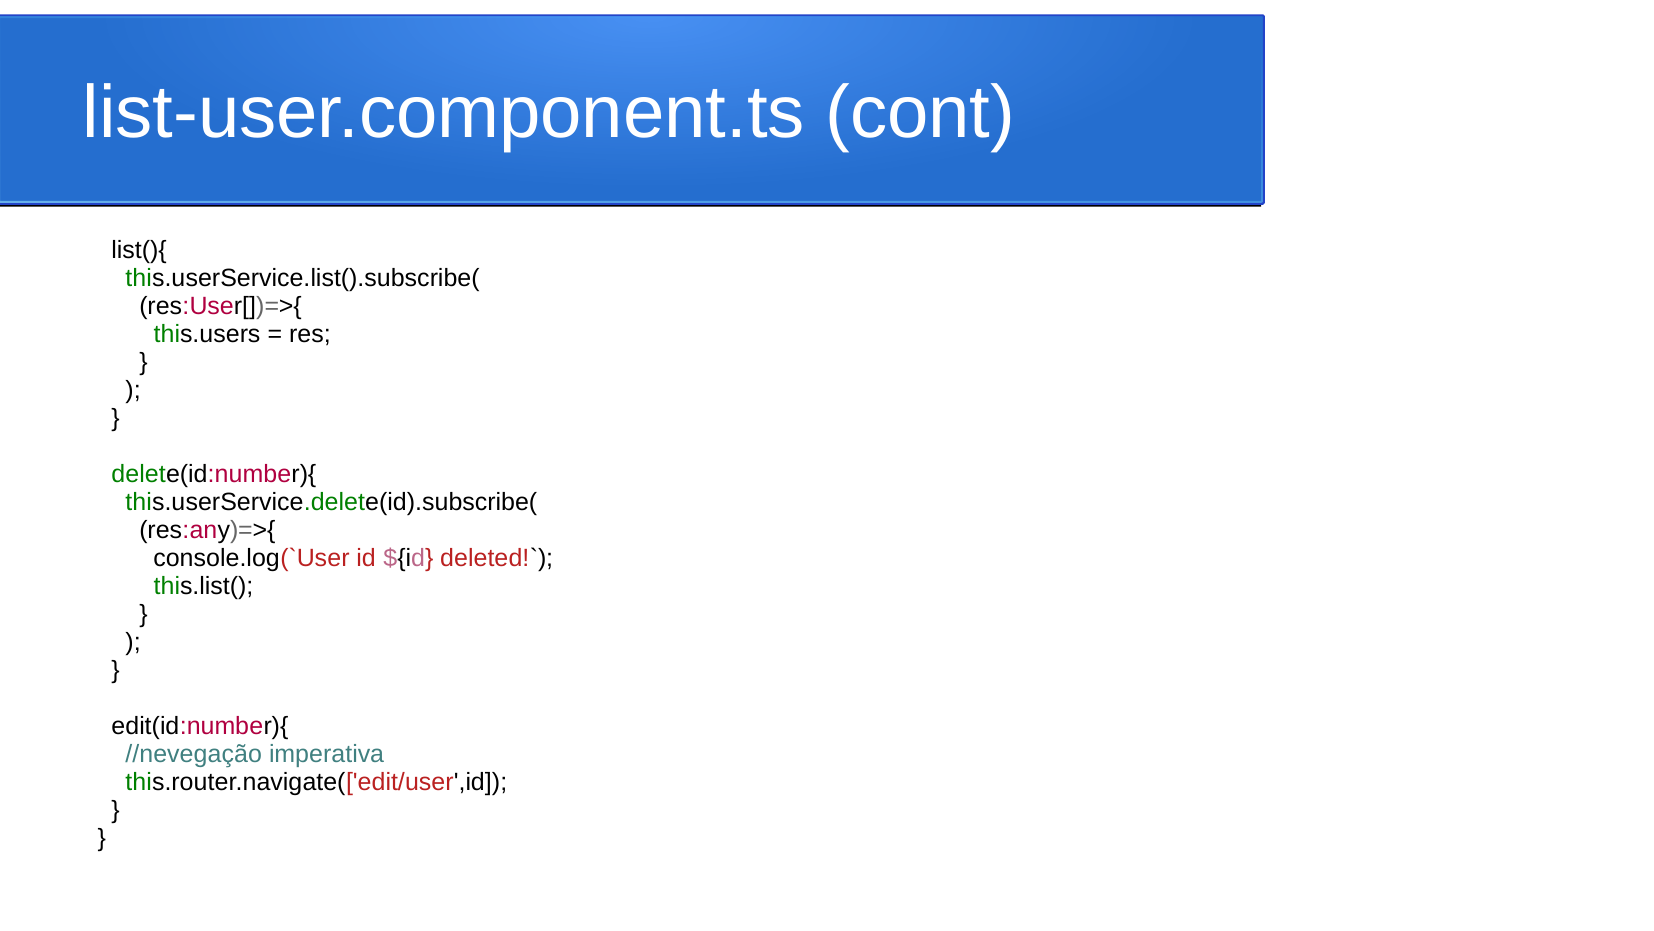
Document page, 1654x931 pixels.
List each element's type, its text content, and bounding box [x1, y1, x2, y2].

title list-user.component.ts (cont) [82, 35, 1235, 189]
text_box list(){ this.userService.list().subscribe( (res:User[])=>{ this.users = res; } ); } delete(id:number){ this.userService.delete(id).subscribe( (res:any)=>{ console.log(`User id ${id} deleted!`); this.list(); } ); } edit(id:number){ //nevegação imperativa this.router.navigate(['edit/user',id]); } } [82, 200, 922, 863]
